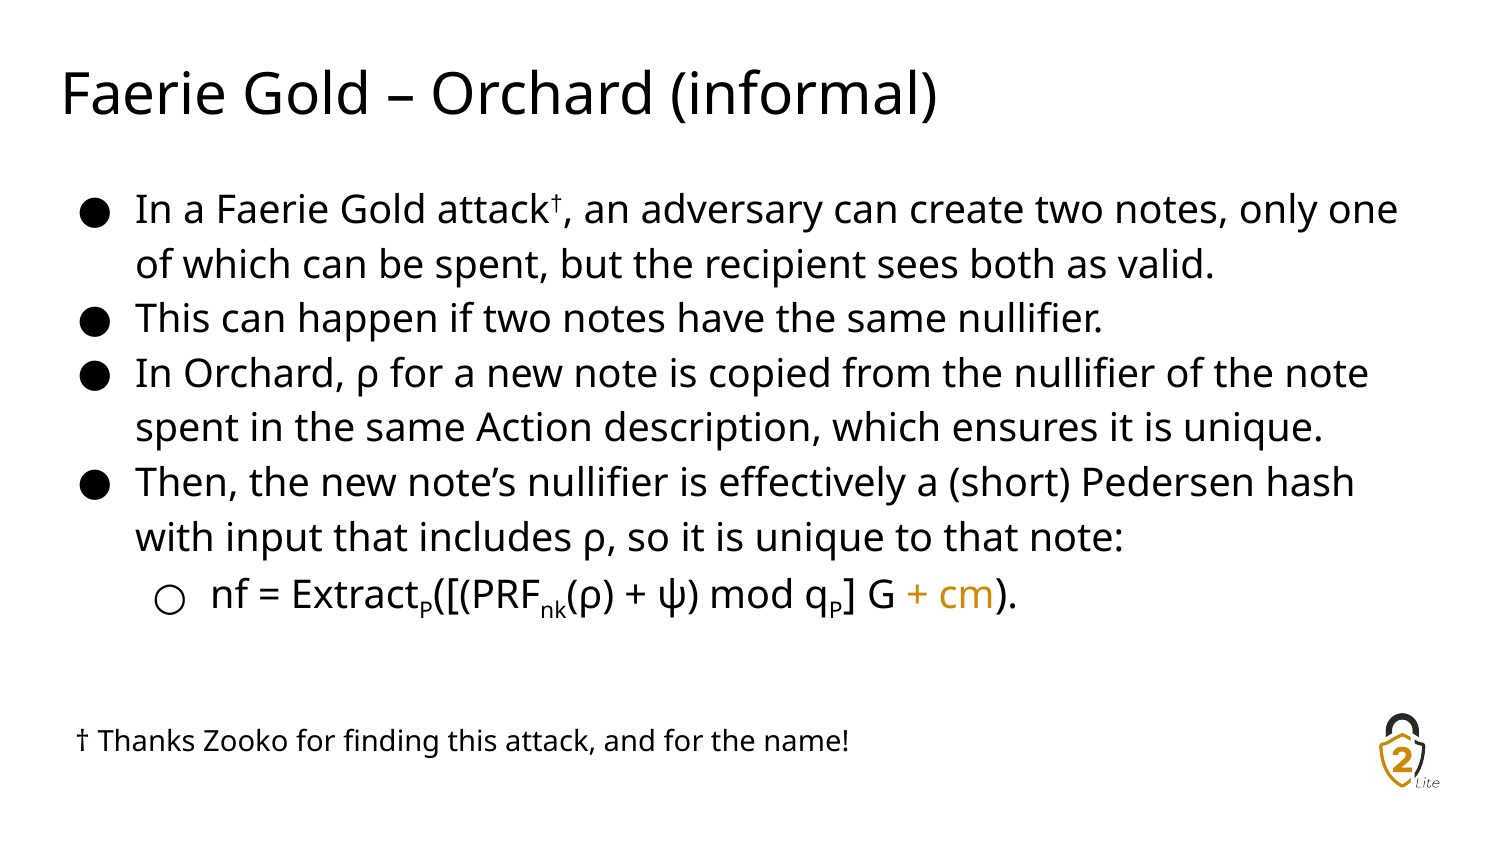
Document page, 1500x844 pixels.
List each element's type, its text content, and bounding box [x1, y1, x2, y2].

text_box In a Faerie Gold attack†, an adversary can create two notes, only one of which can be spent, but the recipient sees both as valid. This can happen if two notes have the same nullifier. In Orchard, ρ for a new note is copied from the nullifier of the note spent in the same Action description, which ensures it is unique. Then, the new note’s nullifier is effectively a (short) Pedersen hash with input that includes ρ, so it is unique to that note: nf = ExtractP([(PRFnk(ρ) + ψ) mod qP] G + cm). [59, 176, 1409, 694]
picture [1379, 713, 1440, 788]
text_box † Thanks Zooko for finding this attack, and for the name! [59, 701, 1354, 772]
title Faerie Gold – Orchard (informal) [60, 56, 1434, 151]
